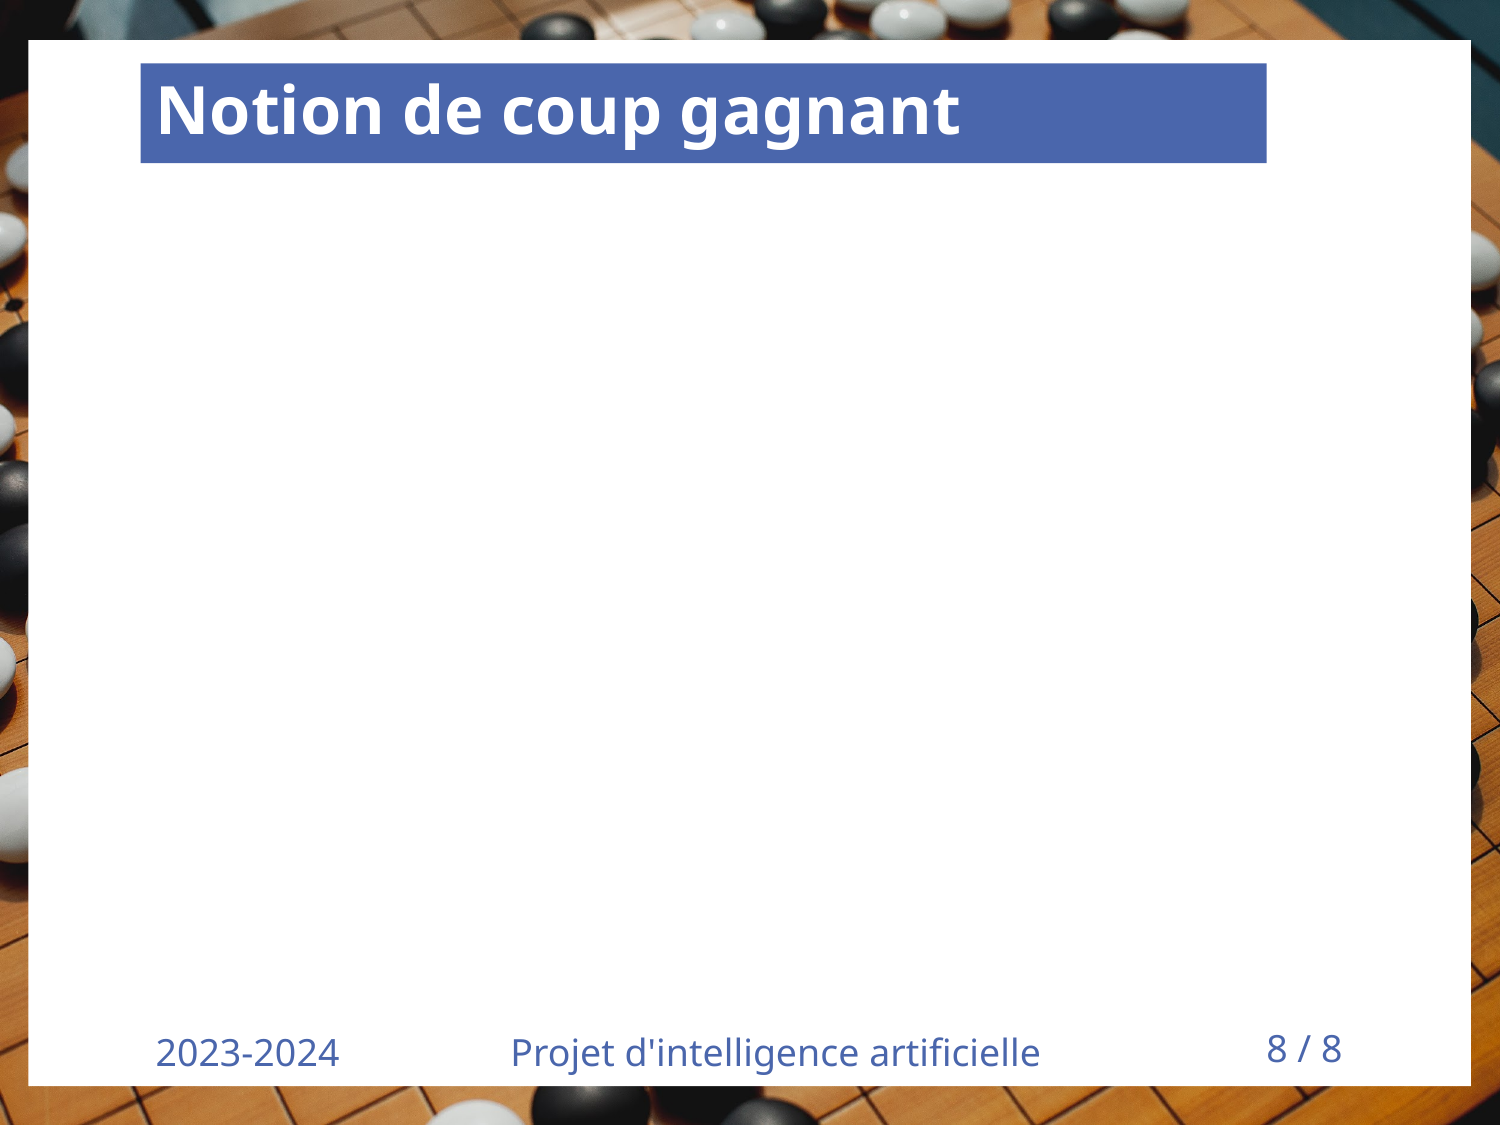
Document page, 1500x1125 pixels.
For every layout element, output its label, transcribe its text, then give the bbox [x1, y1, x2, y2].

text_box <numéro> / 8 [1147, 1021, 1358, 1081]
picture [0, 0, 1500, 1125]
title Notion de coup gagnant [140, 63, 1267, 164]
text_box Projet d'intelligence artificielle [485, 1021, 1067, 1081]
text_box 2023-2024 [140, 1021, 428, 1081]
